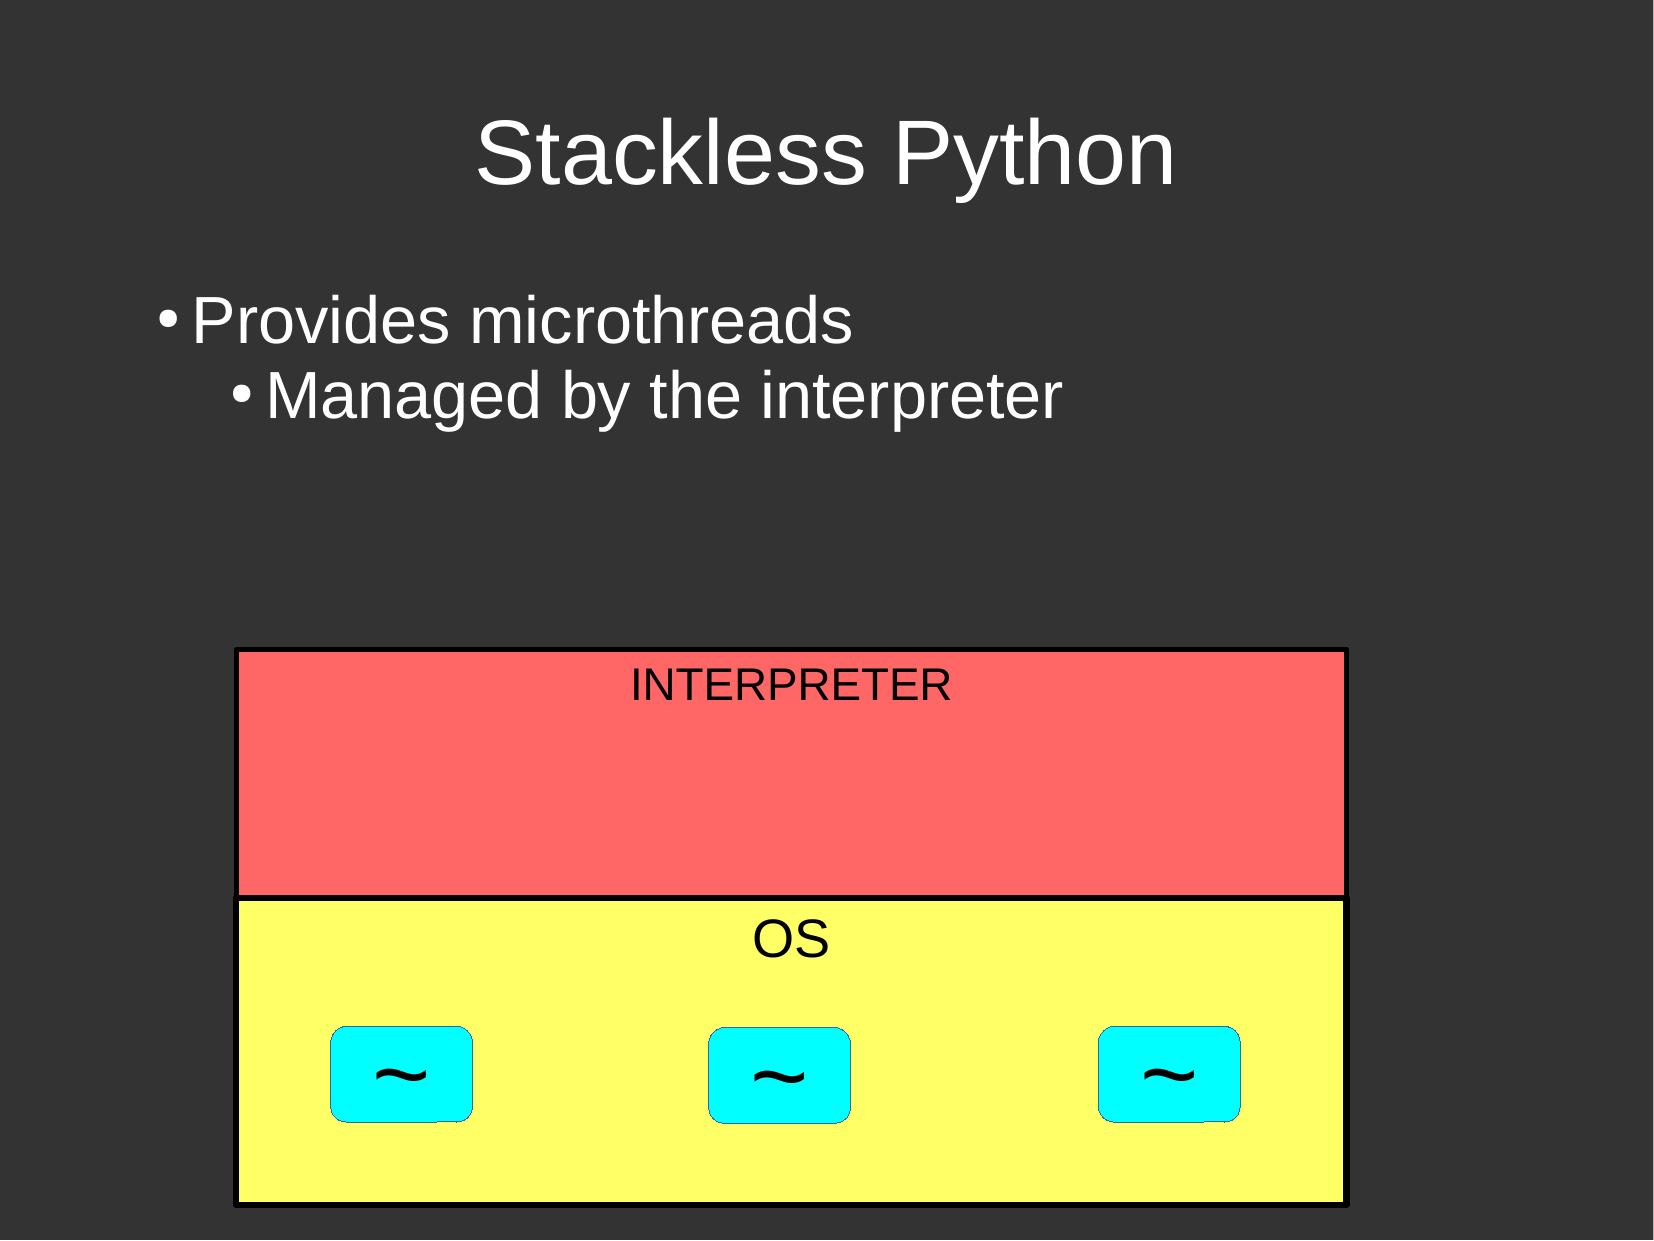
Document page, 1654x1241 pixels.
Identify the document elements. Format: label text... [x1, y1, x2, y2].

text_box INTERPRETER [236, 649, 1347, 898]
text_box ~ [708, 1027, 851, 1124]
text_box OS [236, 898, 1347, 1205]
text_box Provides microthreads Managed by the interpreter [82, 35, 1571, 755]
text_box ~ [330, 1026, 473, 1123]
text_box ~ [1098, 1026, 1241, 1123]
